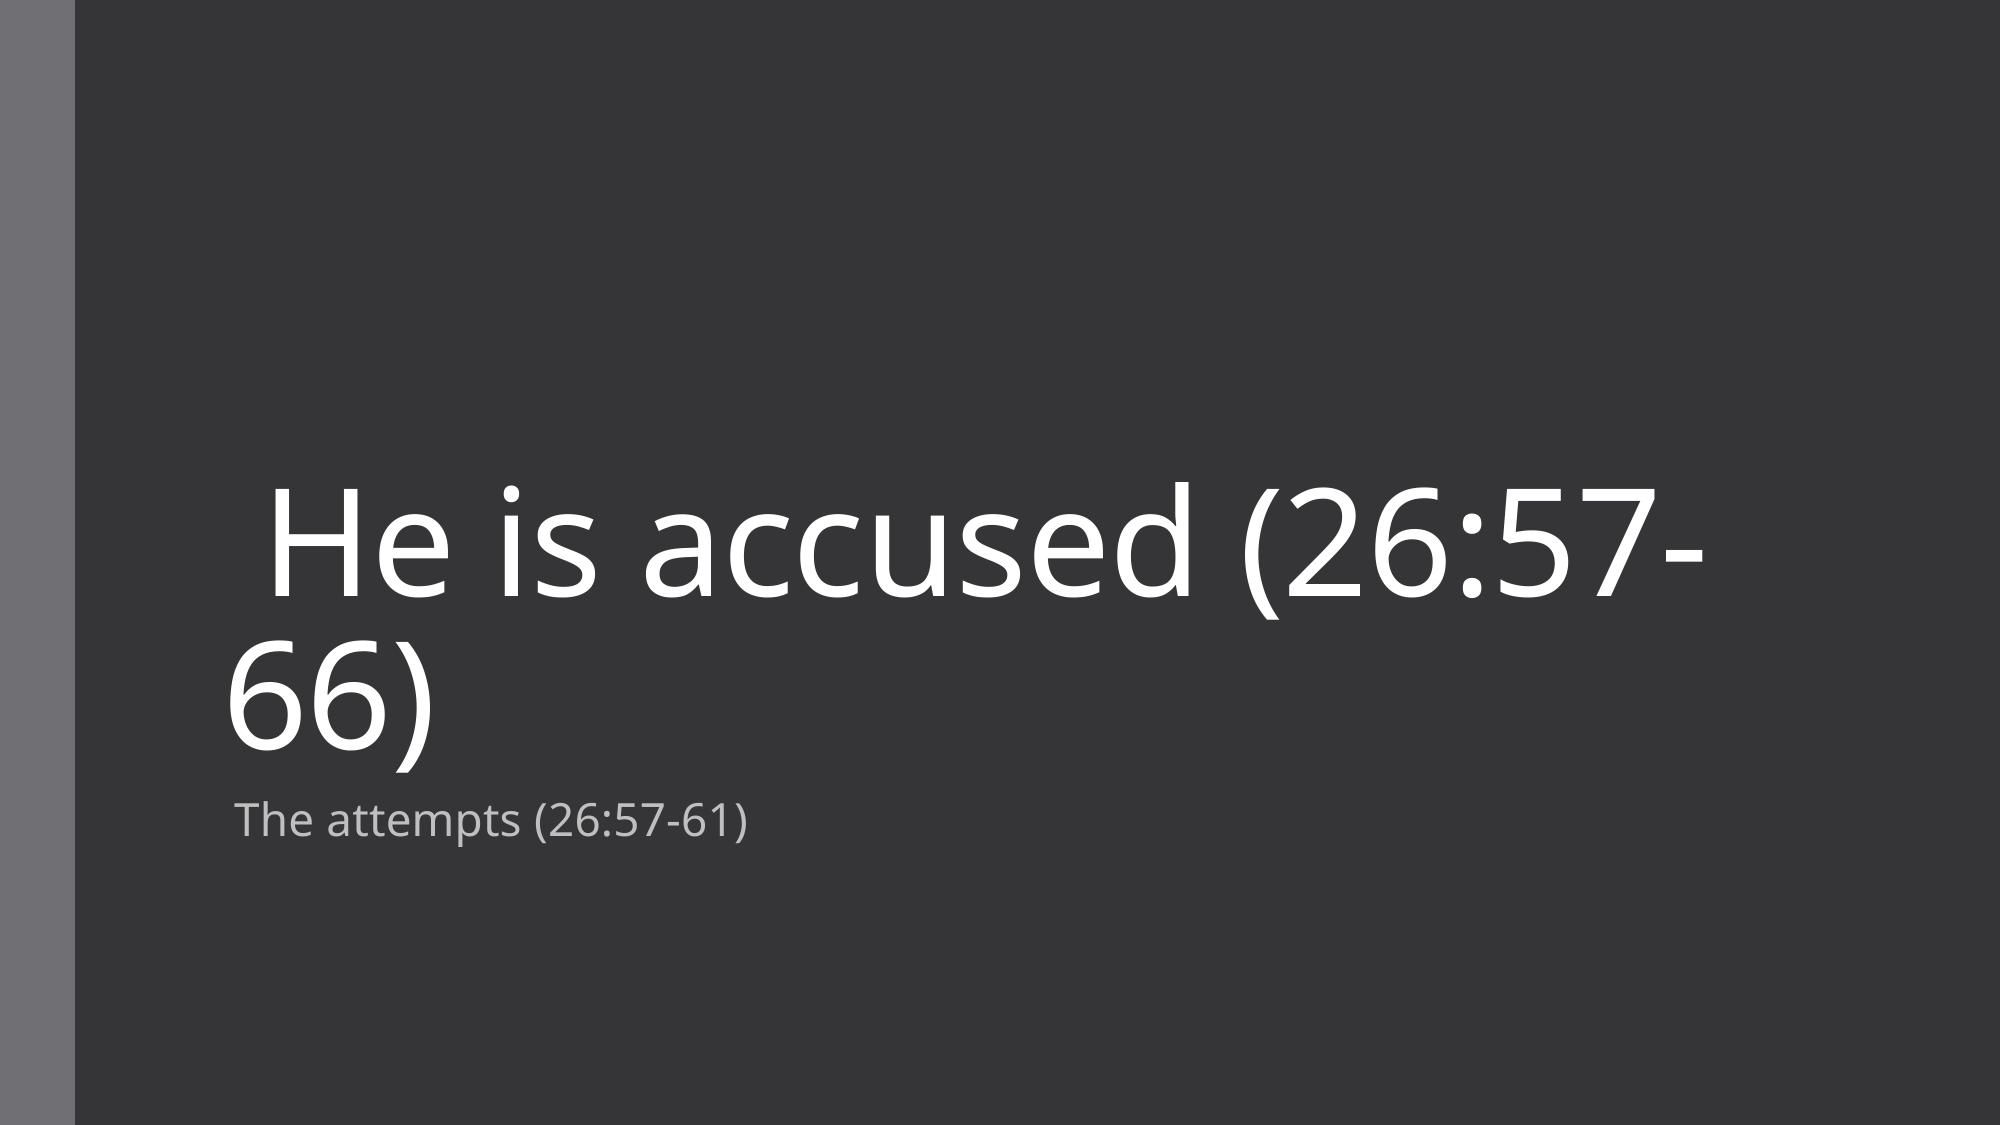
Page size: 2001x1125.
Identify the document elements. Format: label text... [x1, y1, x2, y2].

subtitle The attempts (26:57-61) [206, 787, 1752, 1066]
title He is accused (26:57-66) [206, 124, 1752, 787]
